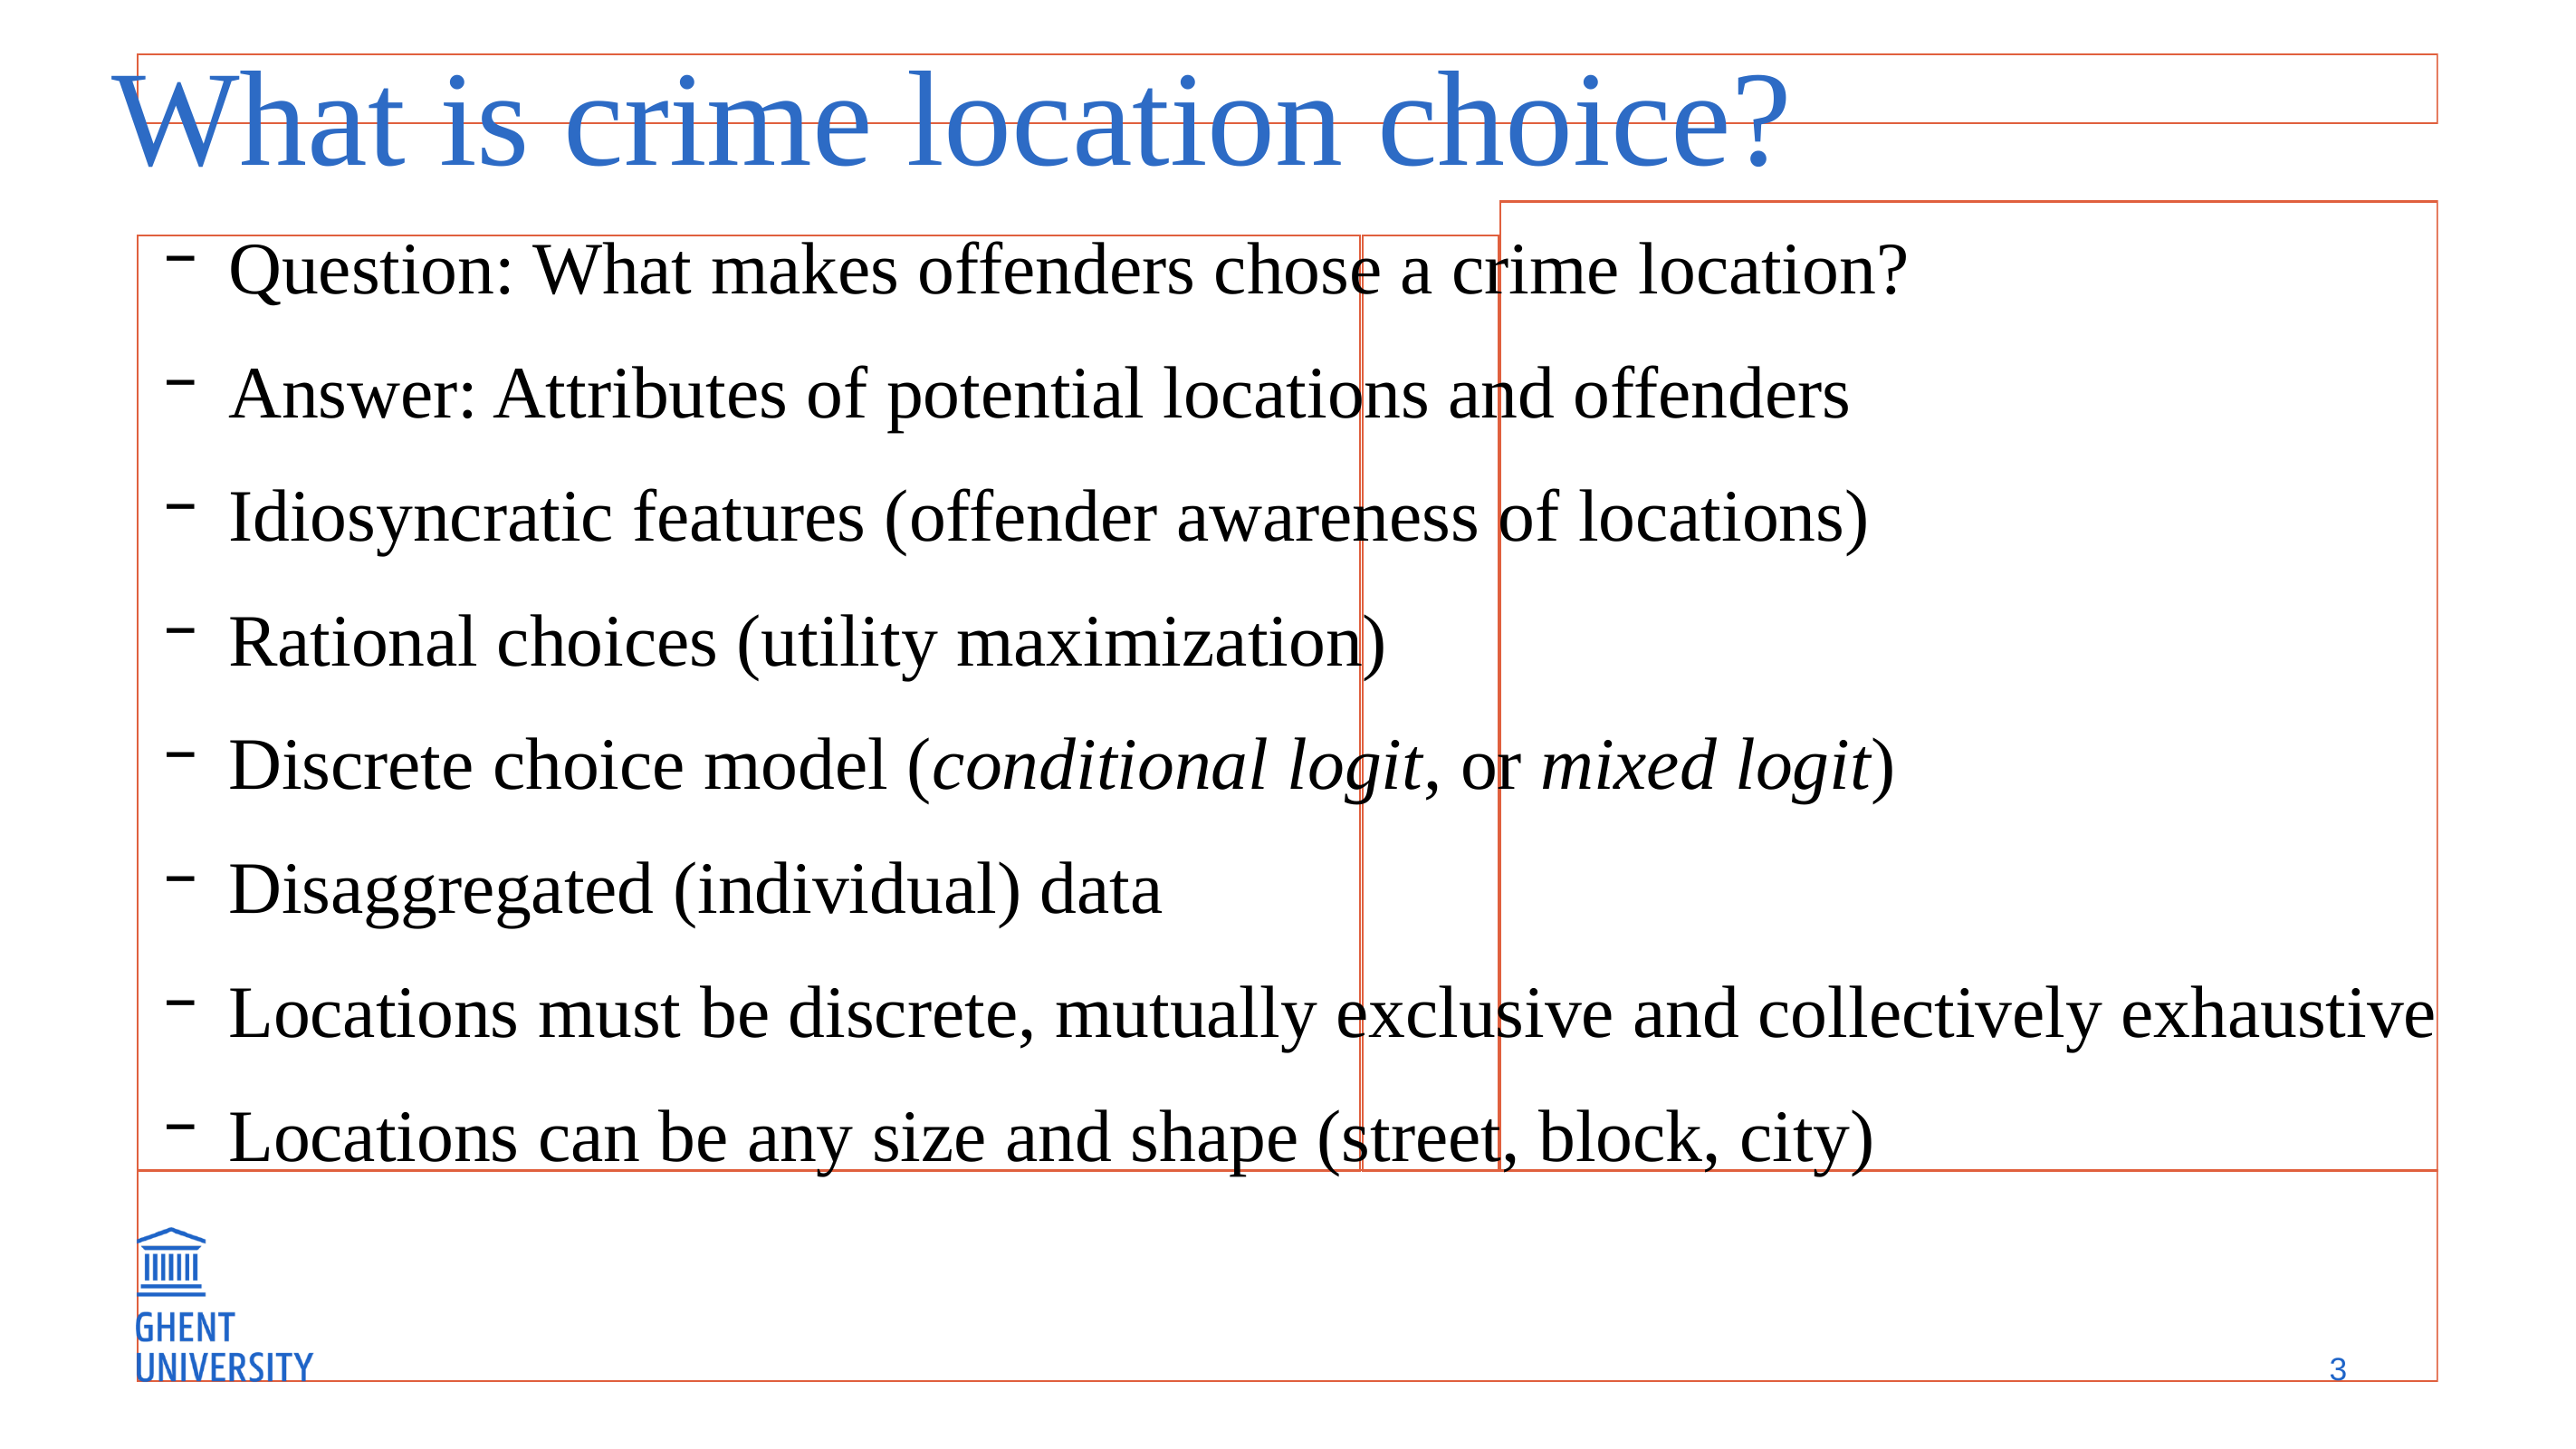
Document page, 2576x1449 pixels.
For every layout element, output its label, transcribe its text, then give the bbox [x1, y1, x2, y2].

text_box 5 [2315, 1329, 2453, 1407]
text_box What is crime location choice? [98, 22, 2316, 201]
list Question: What makes offenders chose a crime location? Answer: Attributes of potential locations and offenders Idiosyncratic features (offender awareness of locations) Rational choices (utility maximization) Discrete choice model (conditional logit, or mixed logit) Disaggregated (individual) data Locations must be discrete, mutually exclusive and collectively exhaustive Locations can be any size and shape (street, block, city) [124, 177, 2499, 1232]
